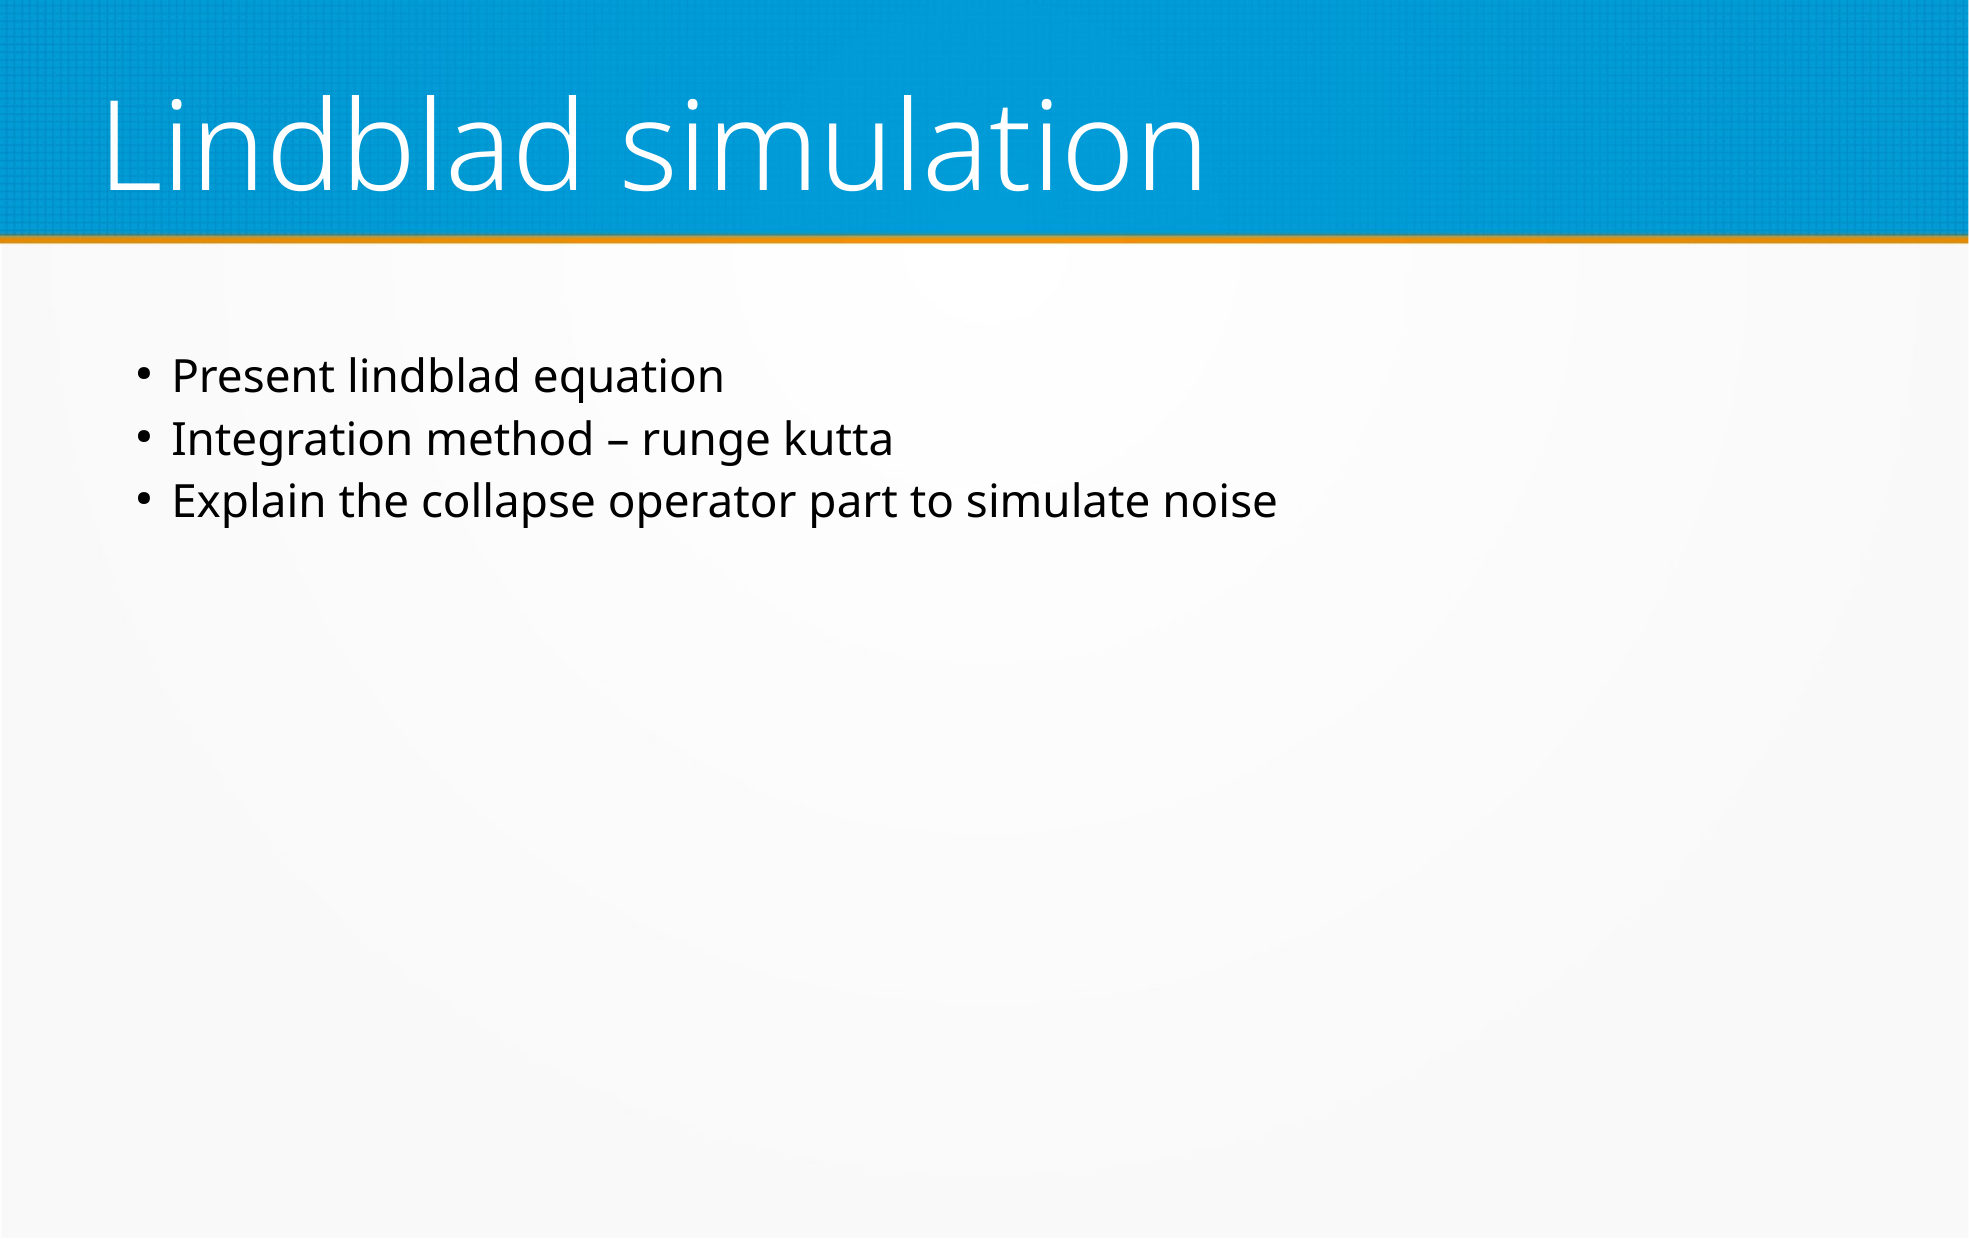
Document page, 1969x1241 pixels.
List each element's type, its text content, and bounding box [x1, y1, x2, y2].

picture [0, 233, 1969, 1241]
text_box Present lindblad equation Integration method – runge kutta Explain the collapse operator part to simulate noise [129, 351, 1365, 524]
title Lindblad simulation [98, 19, 1870, 227]
